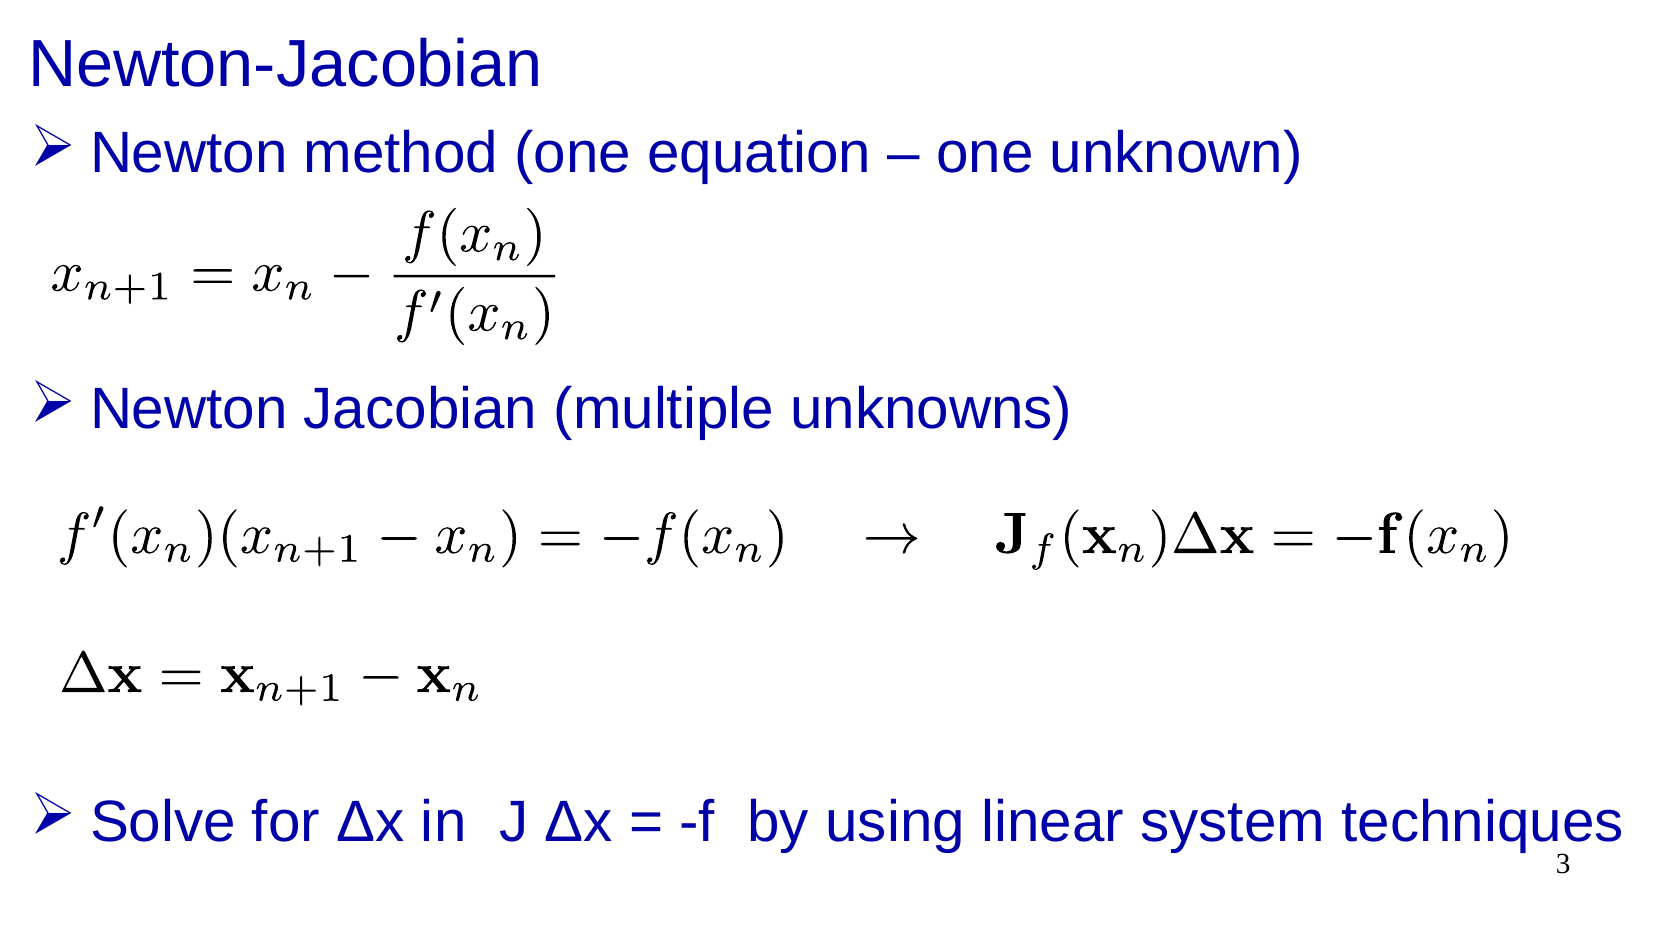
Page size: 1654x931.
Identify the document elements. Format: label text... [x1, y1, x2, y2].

text_box [58, 650, 481, 706]
title Newton-Jacobian [28, 21, 1626, 106]
text_box [50, 207, 556, 346]
text_box [56, 506, 1514, 571]
list Newton method (one equation – one unknown) Newton Jacobian (multiple unknowns) Solve for Δx in J Δx = -f by using linear system techniques [30, 120, 1645, 916]
